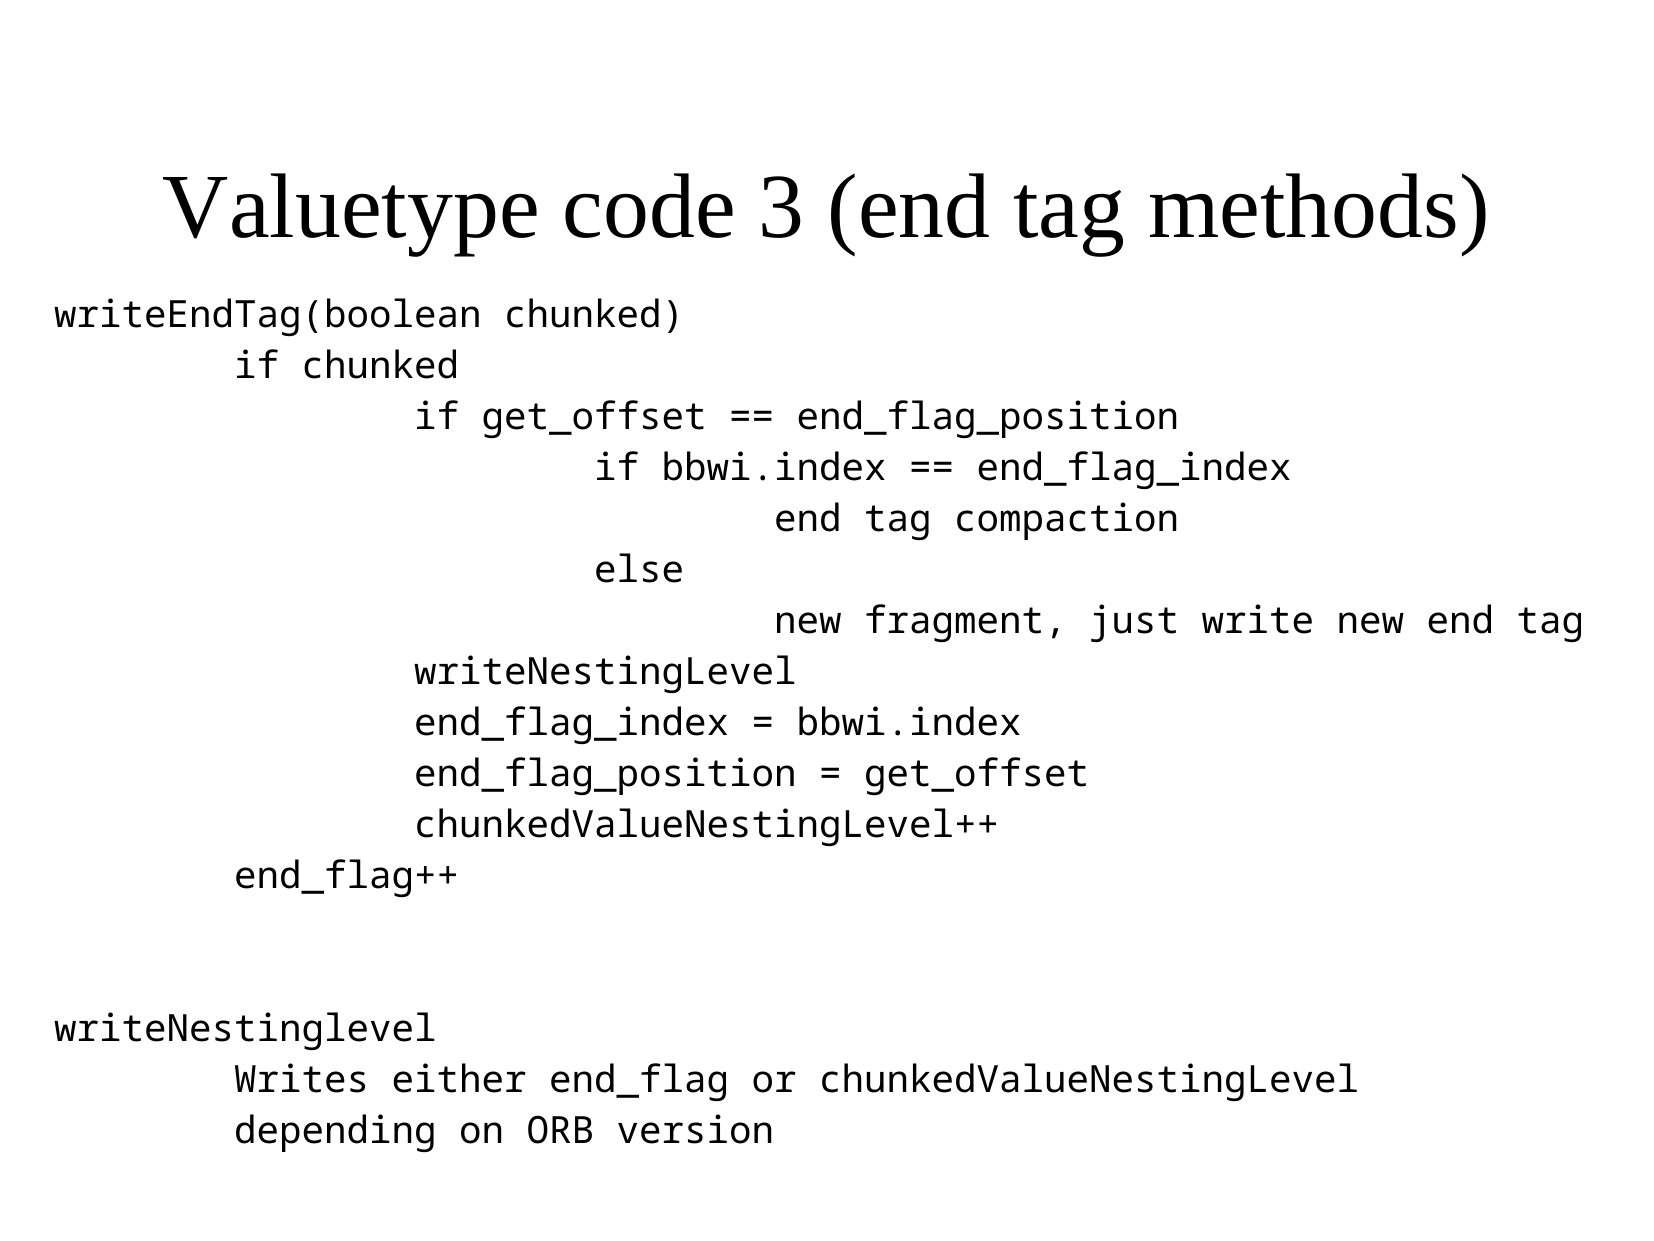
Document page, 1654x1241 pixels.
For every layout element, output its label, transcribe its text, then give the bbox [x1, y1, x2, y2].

text_box writeEndTag(boolean chunked) if chunked if get_offset == end_flag_position if bbwi.index == end_flag_index end tag compaction else new fragment, just write new end tag writeNestingLevel end_flag_index = bbwi.index end_flag_position = get_offset chunkedValueNestingLevel++ end_flag++ writeNestinglevel Writes either end_flag or chunkedValueNestingLevel depending on ORB version [54, 287, 1605, 986]
title Valuetype code 3 (end tag methods) [121, 102, 1534, 287]
